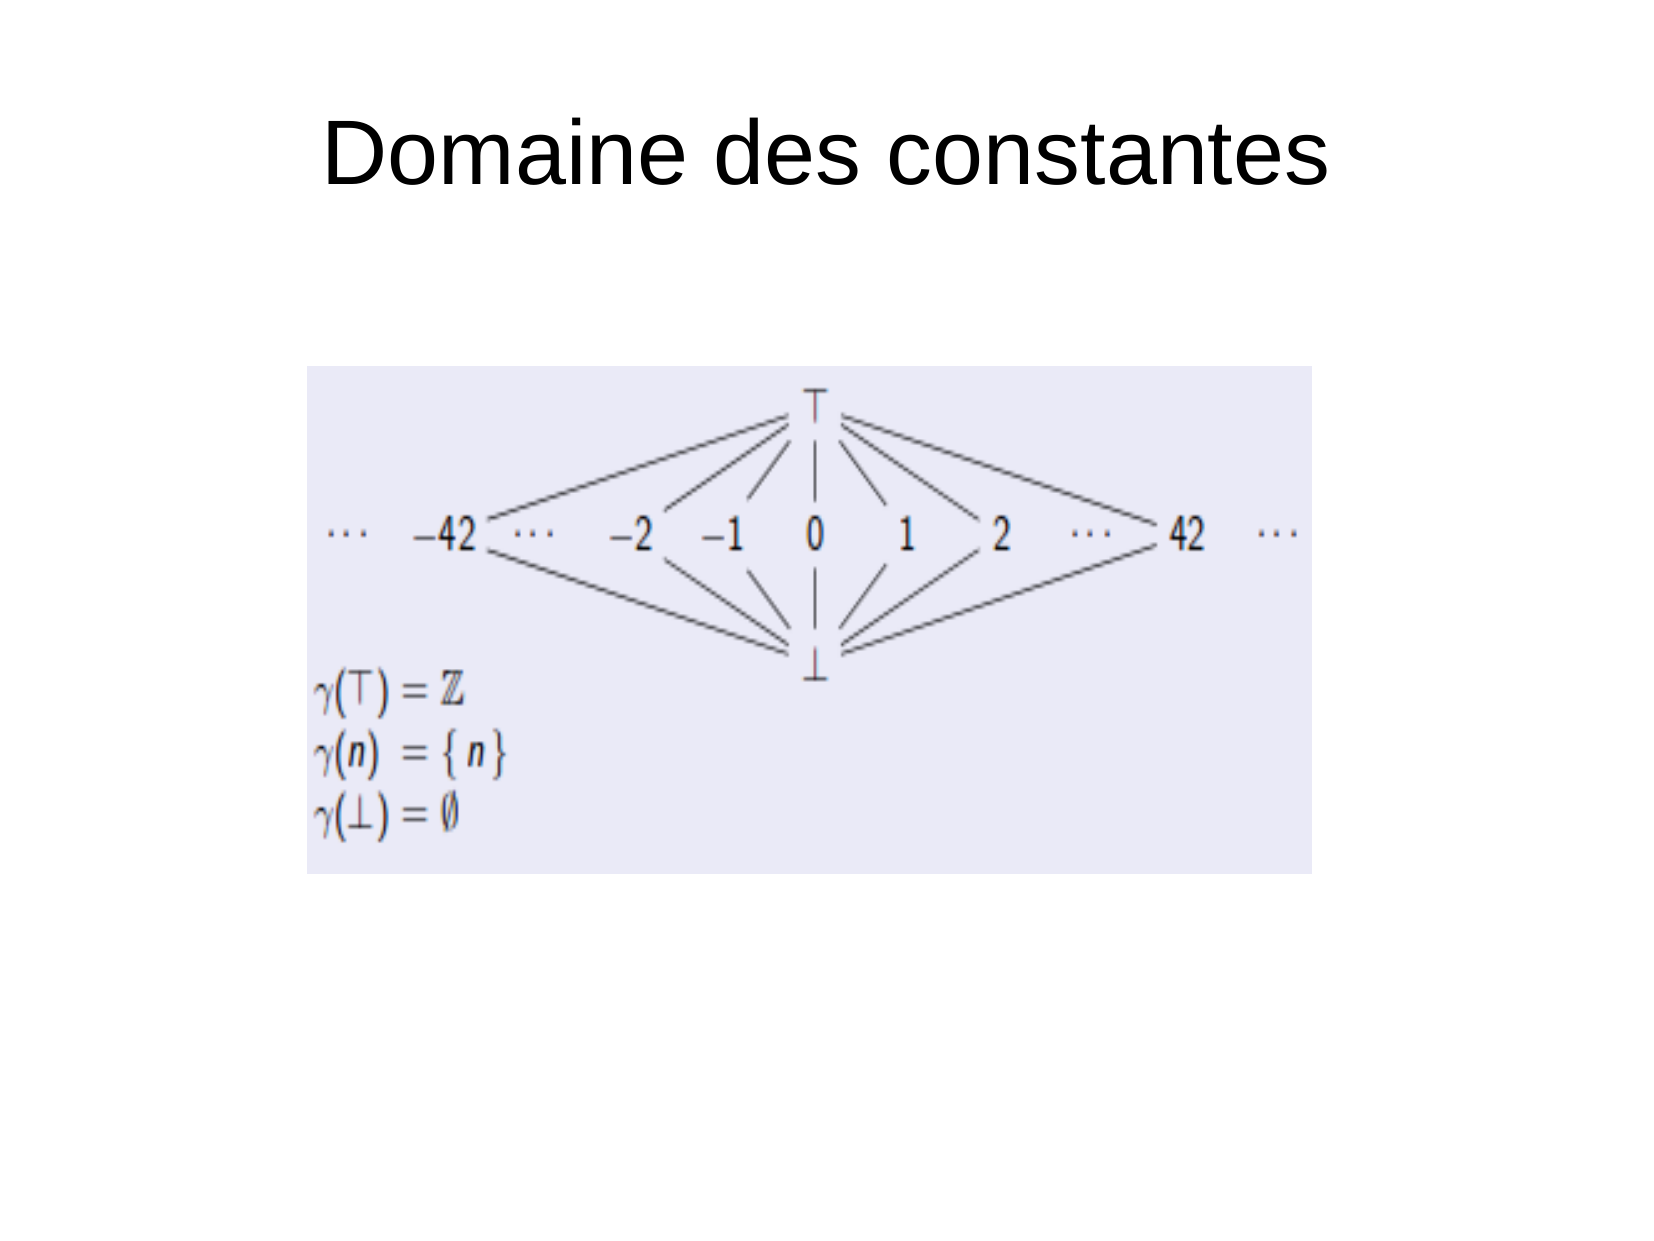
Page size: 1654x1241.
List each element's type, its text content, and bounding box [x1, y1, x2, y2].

picture [307, 366, 1312, 875]
title Domaine des constantes [82, 49, 1571, 257]
